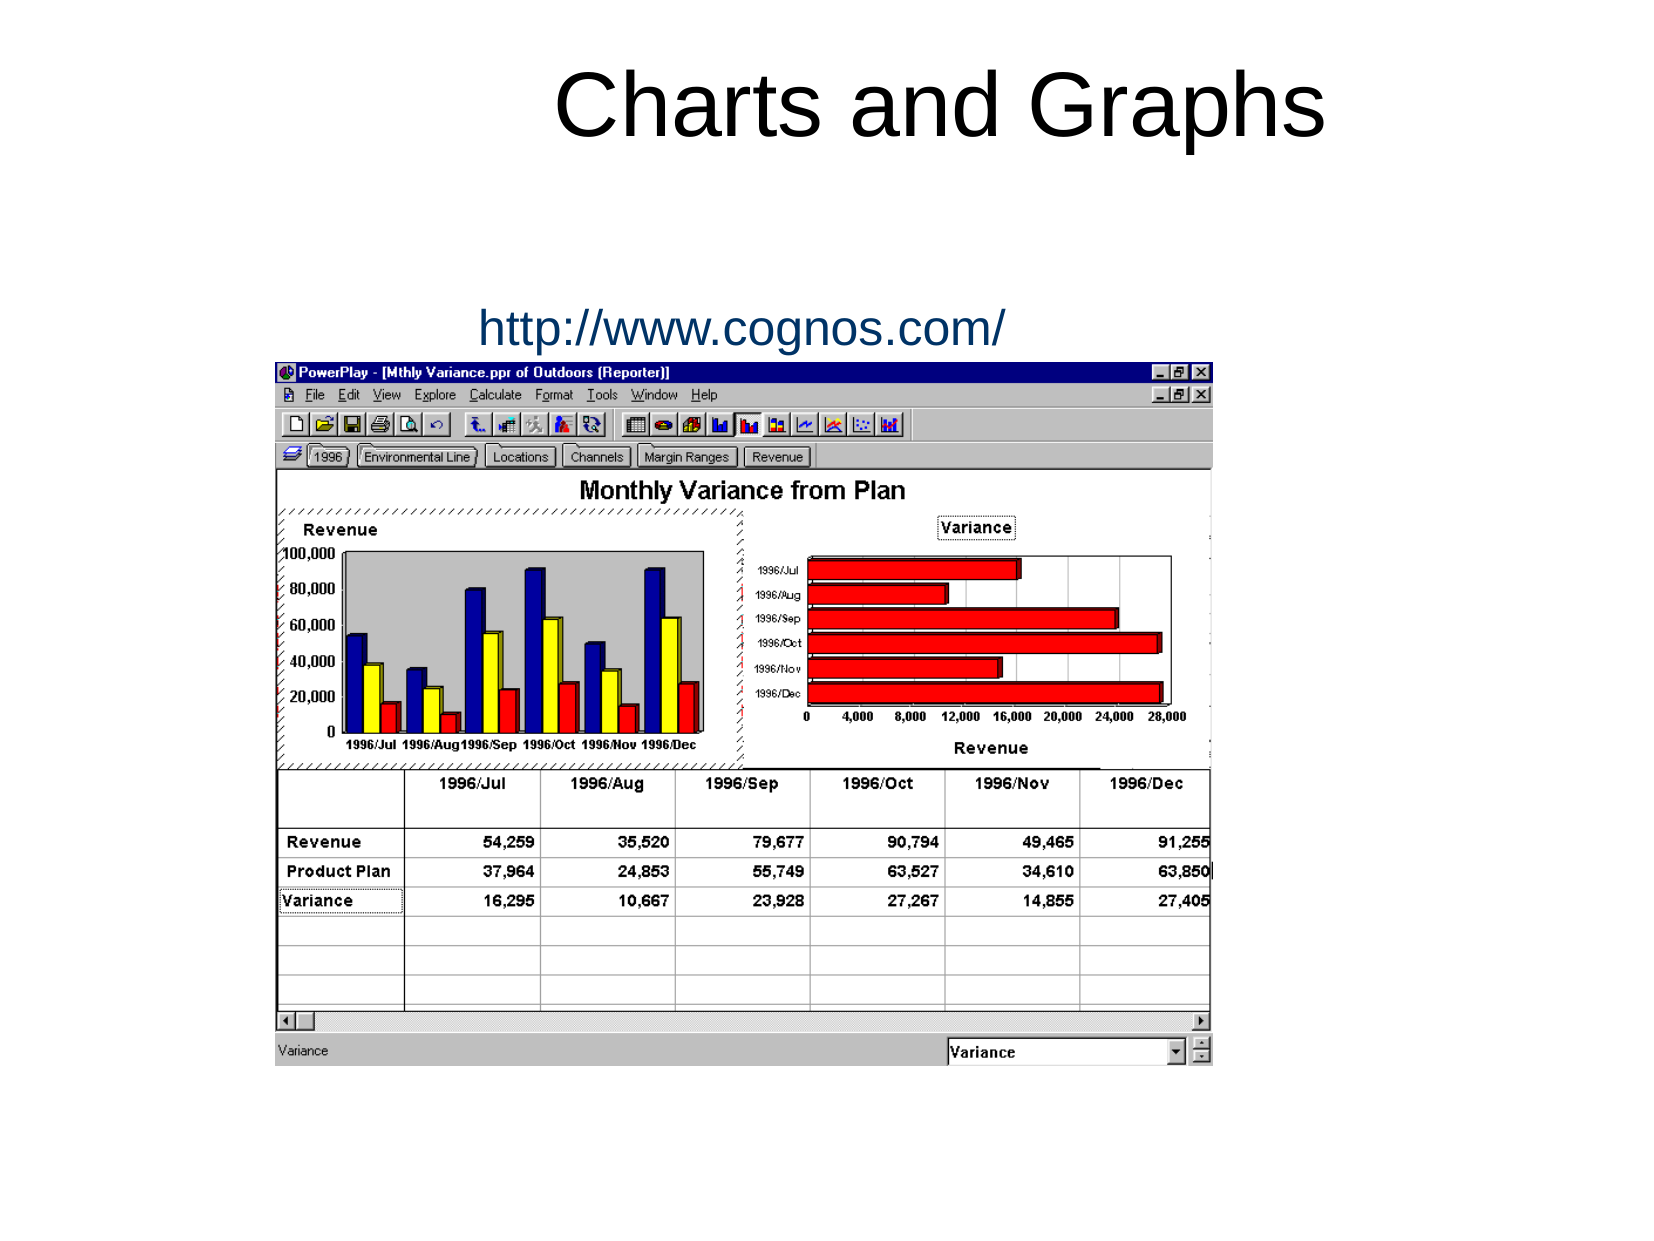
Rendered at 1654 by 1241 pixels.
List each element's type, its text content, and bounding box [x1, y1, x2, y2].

title Charts and Graphs [287, 37, 1563, 163]
text_box http://www.cognos.com/ [427, 287, 1022, 362]
picture [275, 362, 1213, 1066]
